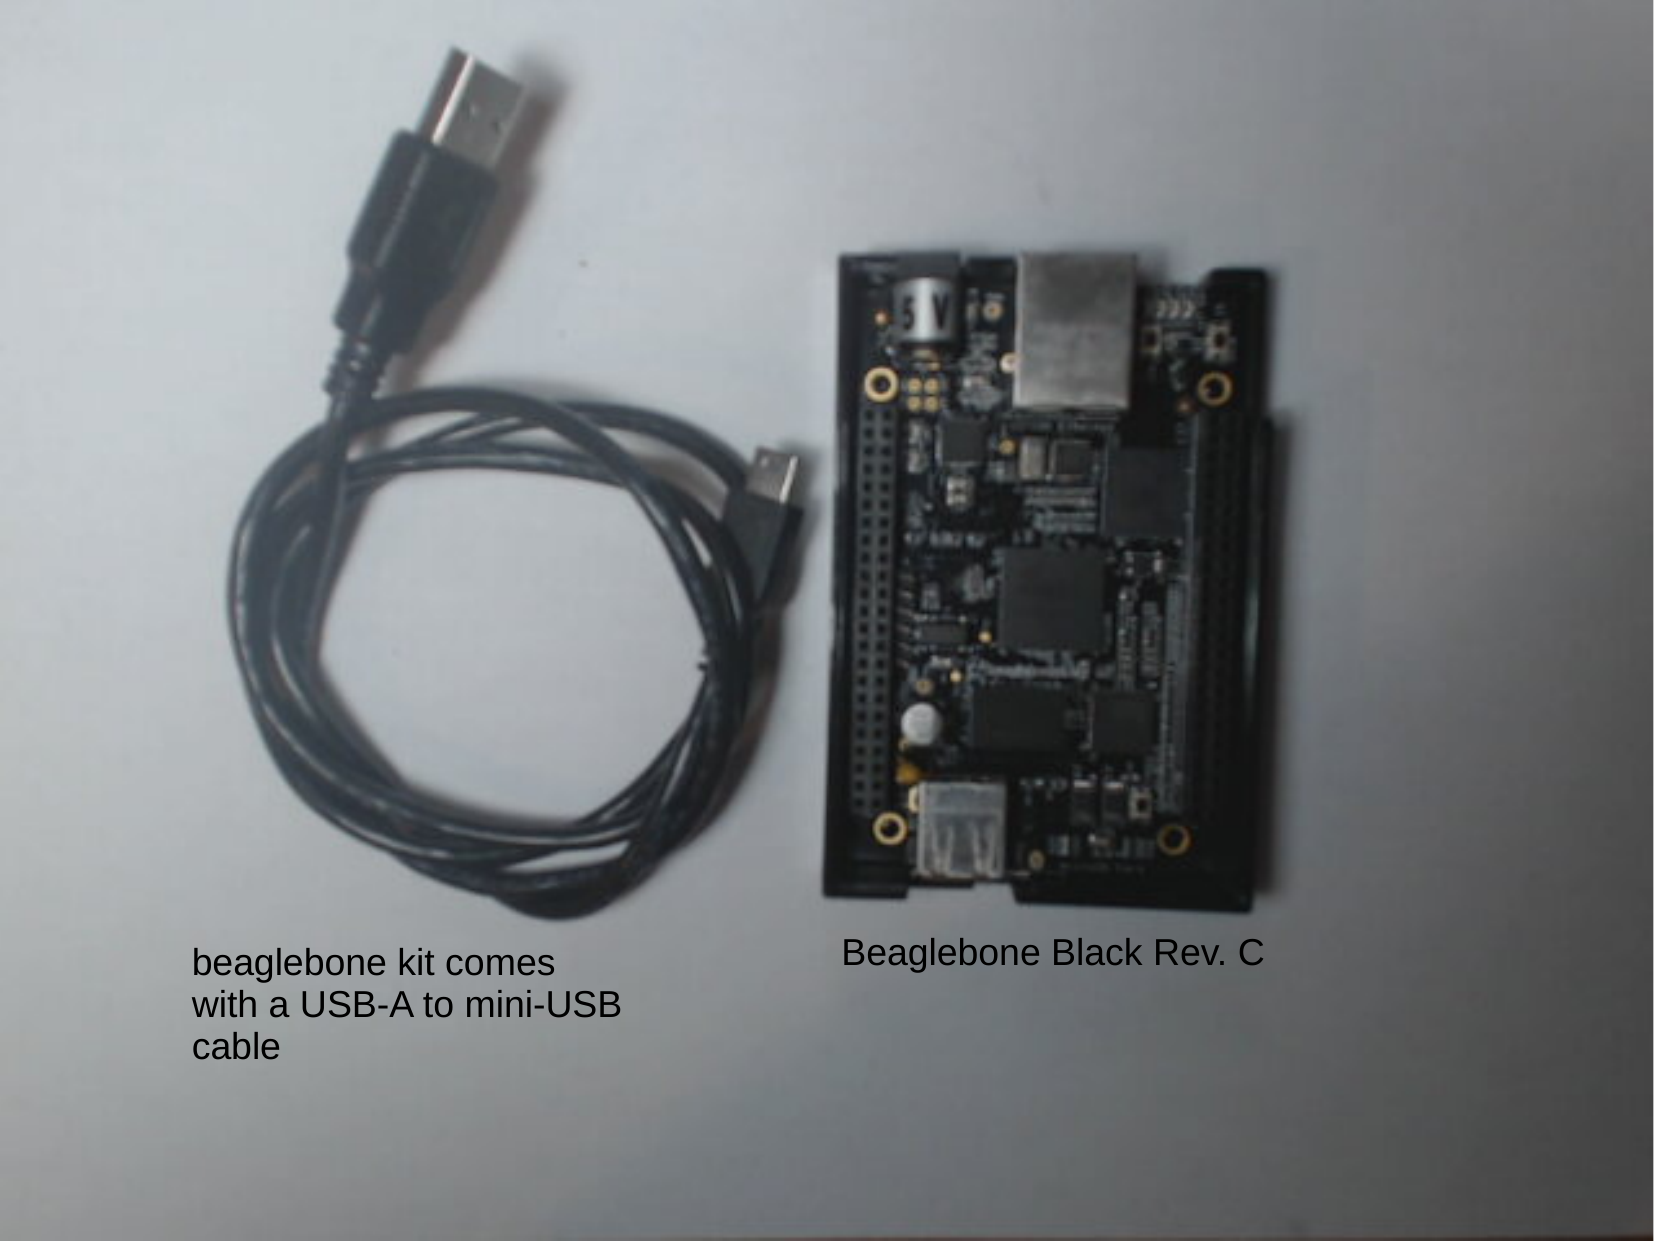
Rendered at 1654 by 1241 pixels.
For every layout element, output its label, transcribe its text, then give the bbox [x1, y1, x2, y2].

text_box beaglebone kit comes with a USB-A to mini-USB cable [177, 934, 638, 1075]
picture [0, 0, 1654, 1241]
text_box Beaglebone Black Rev. C [826, 923, 1288, 981]
